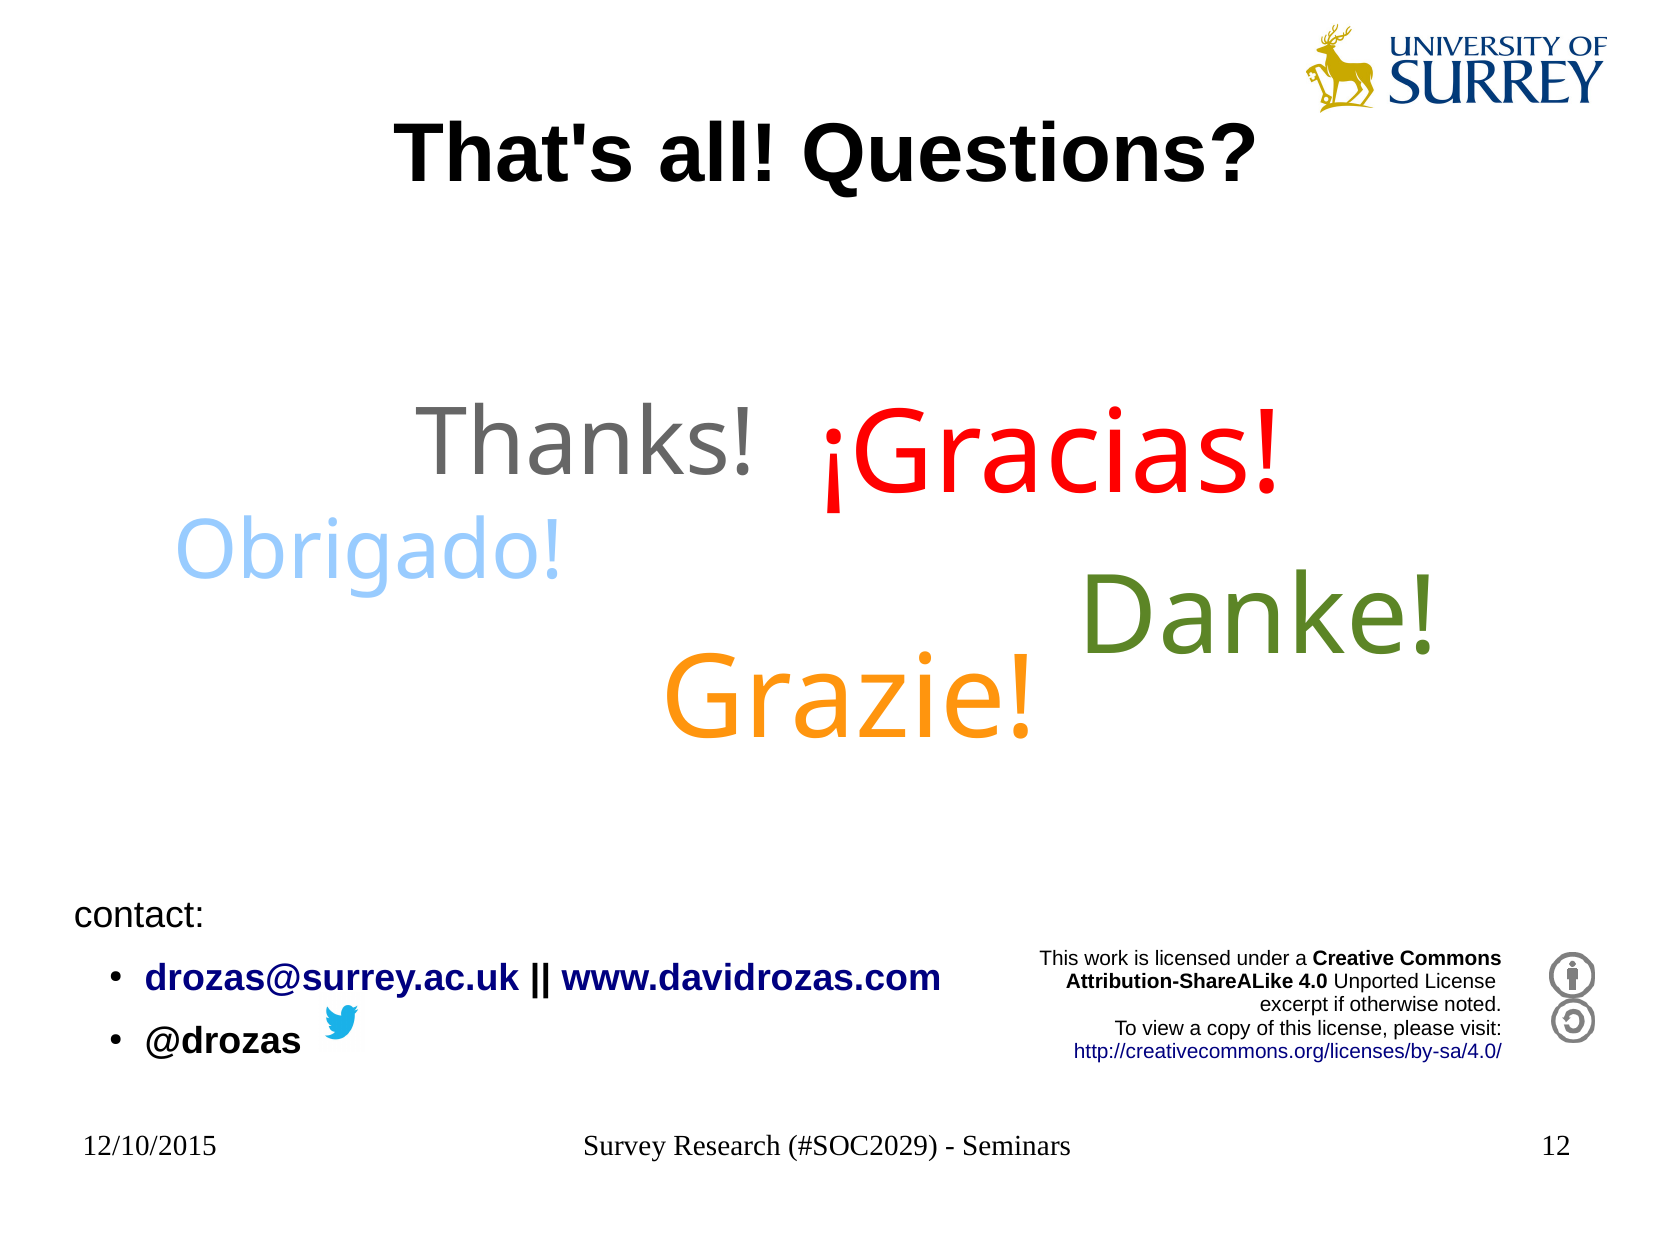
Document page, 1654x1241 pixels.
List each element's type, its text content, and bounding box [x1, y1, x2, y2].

title Obrigado! [158, 448, 579, 644]
text_box This work is licensed under a Creative Commons Attribution-ShareALike 4.0 Unported License excerpt if otherwise noted. To view a copy of this license, please visit: http://creativecommons.org/licenses/by-sa/4.0/ [1201, 938, 1518, 1095]
title ¡Gracias! [803, 342, 1299, 553]
title Thanks! [368, 333, 804, 544]
title Danke! [1062, 513, 1453, 709]
picture [1306, 23, 1607, 113]
title Grazie! [646, 602, 1052, 783]
picture [1549, 952, 1595, 1044]
picture [318, 992, 365, 1052]
title That's all! Questions? [82, 49, 1571, 257]
text_box contact: drozas@surrey.ac.uk || www.davidrozas.com @drozas [23, 865, 1201, 1123]
